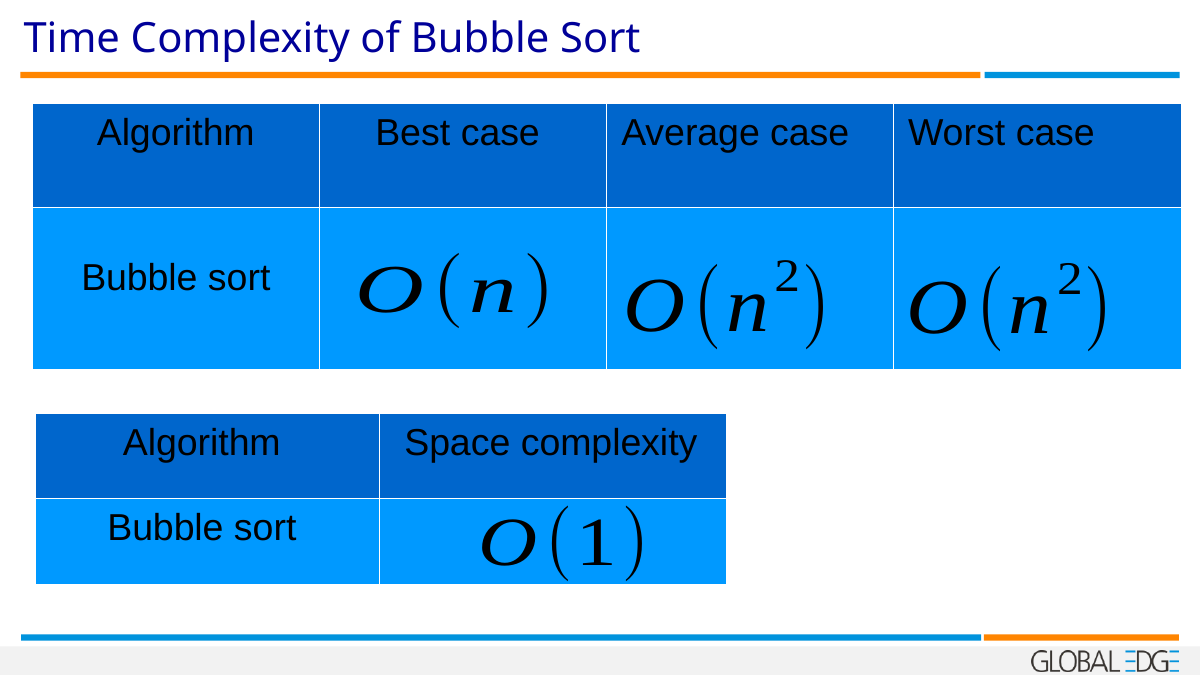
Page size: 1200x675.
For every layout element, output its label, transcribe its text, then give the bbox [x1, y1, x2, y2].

table_header Best case [320, 104, 606, 207]
table_cell [320, 208, 606, 369]
table_cell [380, 499, 726, 584]
chart [885, 250, 1134, 355]
chart [457, 500, 668, 584]
table_header Space complexity [380, 414, 726, 498]
table_header Average case [607, 104, 893, 207]
table_cell Bubble sort [33, 208, 319, 369]
table_cell Bubble sort [36, 499, 379, 584]
table_header Algorithm [36, 414, 379, 498]
table_header Algorithm [33, 104, 319, 207]
chart [330, 248, 852, 369]
table_cell [607, 208, 893, 369]
picture [1031, 650, 1179, 672]
table_header Worst case [894, 104, 1181, 207]
table_cell [894, 208, 1181, 369]
title Time Complexity of Bubble Sort [23, 9, 1088, 63]
